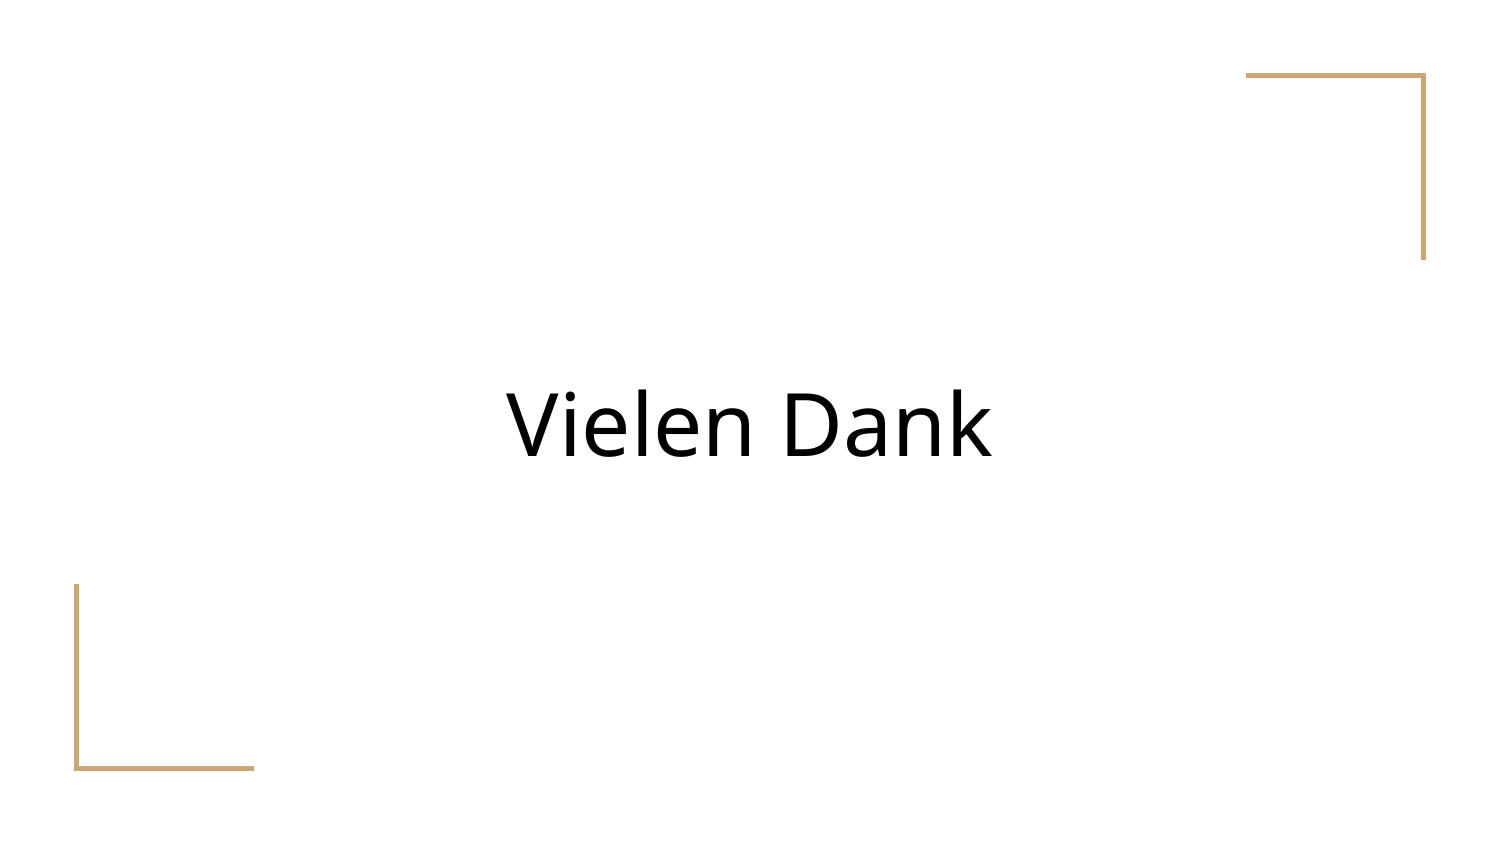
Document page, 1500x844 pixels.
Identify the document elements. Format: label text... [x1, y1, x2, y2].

title Vielen Dank [126, 296, 1374, 548]
